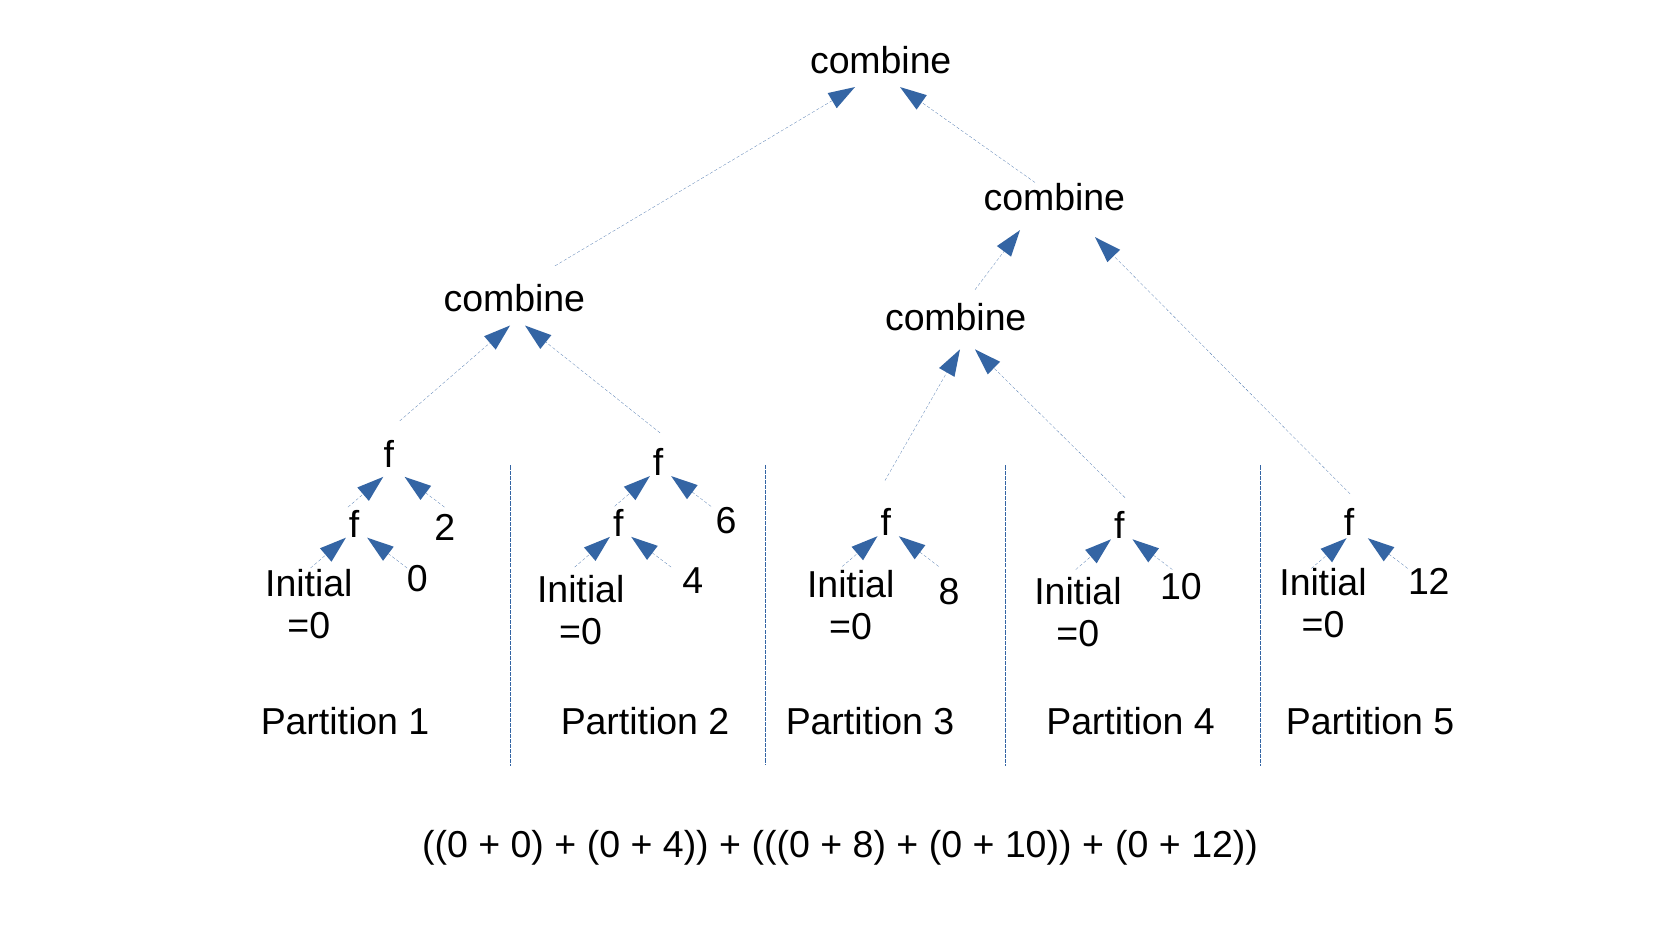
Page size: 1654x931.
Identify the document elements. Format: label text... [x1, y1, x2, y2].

text_box f [324, 496, 384, 553]
text_box combine [786, 21, 976, 100]
text_box ((0 + 0) + (0 + 4)) + (((0 + 8) + (0 + 10)) + (0 + 12)) [195, 795, 1486, 894]
text_box 12 [1403, 553, 1480, 611]
text_box Partition 4 [980, 693, 1219, 751]
text_box combine [420, 258, 609, 338]
text_box f [1319, 493, 1379, 551]
text_box Partition 5 [1219, 693, 1520, 751]
text_box 6 [675, 491, 777, 549]
text_box f [628, 434, 688, 492]
text_box 0 [366, 549, 468, 607]
text_box f [359, 425, 419, 483]
text_box 8 [931, 563, 998, 621]
text_box Initial =0 [771, 556, 931, 656]
text_box f [588, 495, 648, 552]
text_box combine [861, 277, 1051, 357]
text_box Initial =0 [229, 554, 389, 654]
text_box 10 [1130, 558, 1232, 615]
text_box Partition 2 [495, 693, 720, 751]
text_box Initial =0 [501, 561, 661, 661]
text_box 4 [642, 551, 744, 609]
text_box combine [960, 158, 1149, 238]
text_box 2 [394, 498, 496, 556]
text_box Initial =0 [1243, 553, 1403, 653]
text_box Initial =0 [998, 563, 1158, 663]
text_box Partition 1 [195, 693, 495, 751]
text_box Partition 3 [720, 693, 980, 751]
text_box f [1090, 497, 1149, 555]
text_box f [856, 494, 916, 552]
